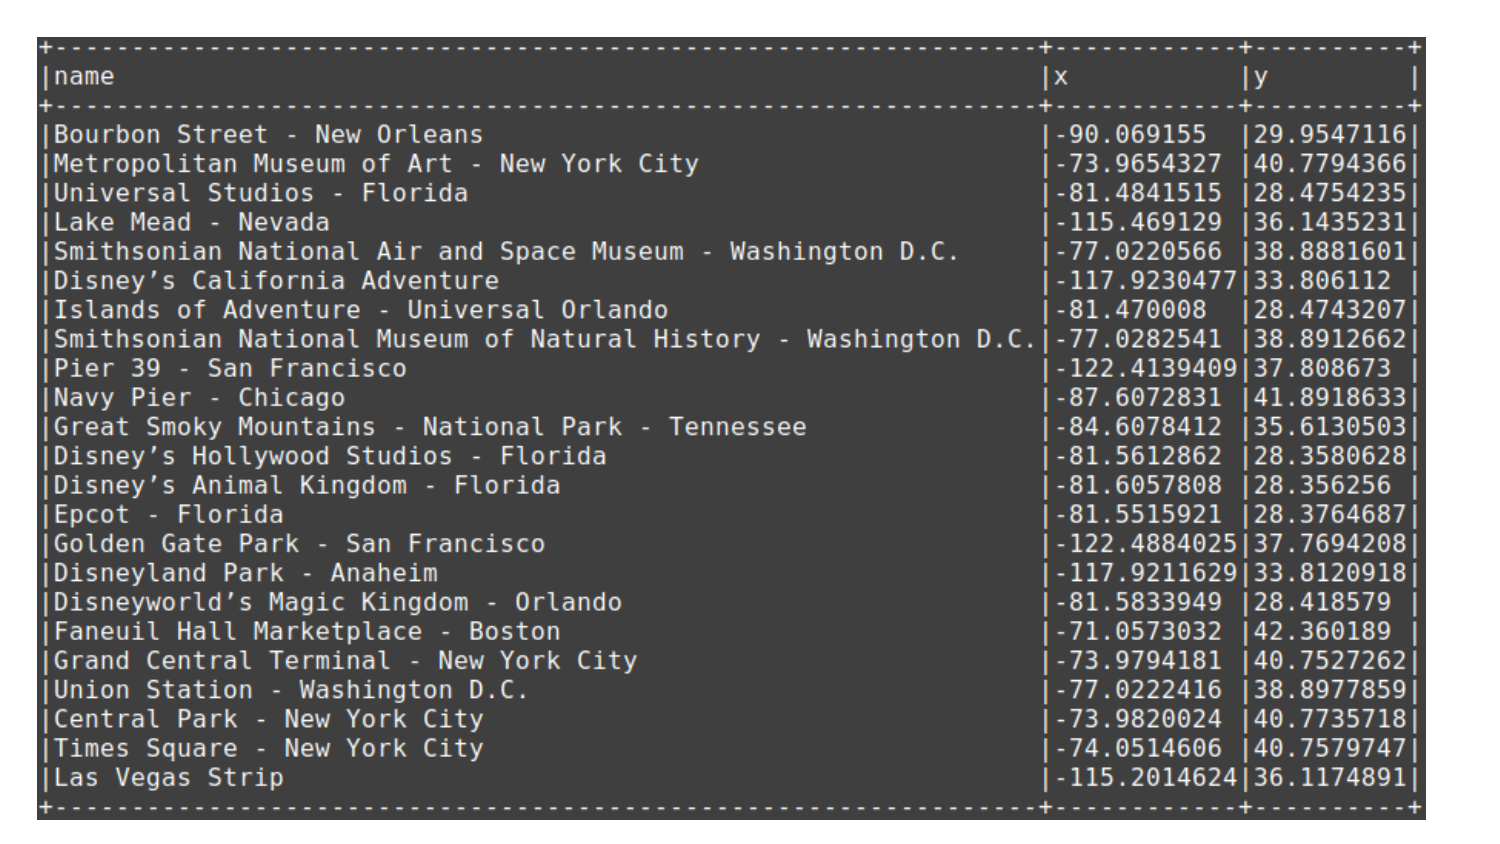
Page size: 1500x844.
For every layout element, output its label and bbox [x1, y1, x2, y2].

picture [37, 37, 1426, 820]
